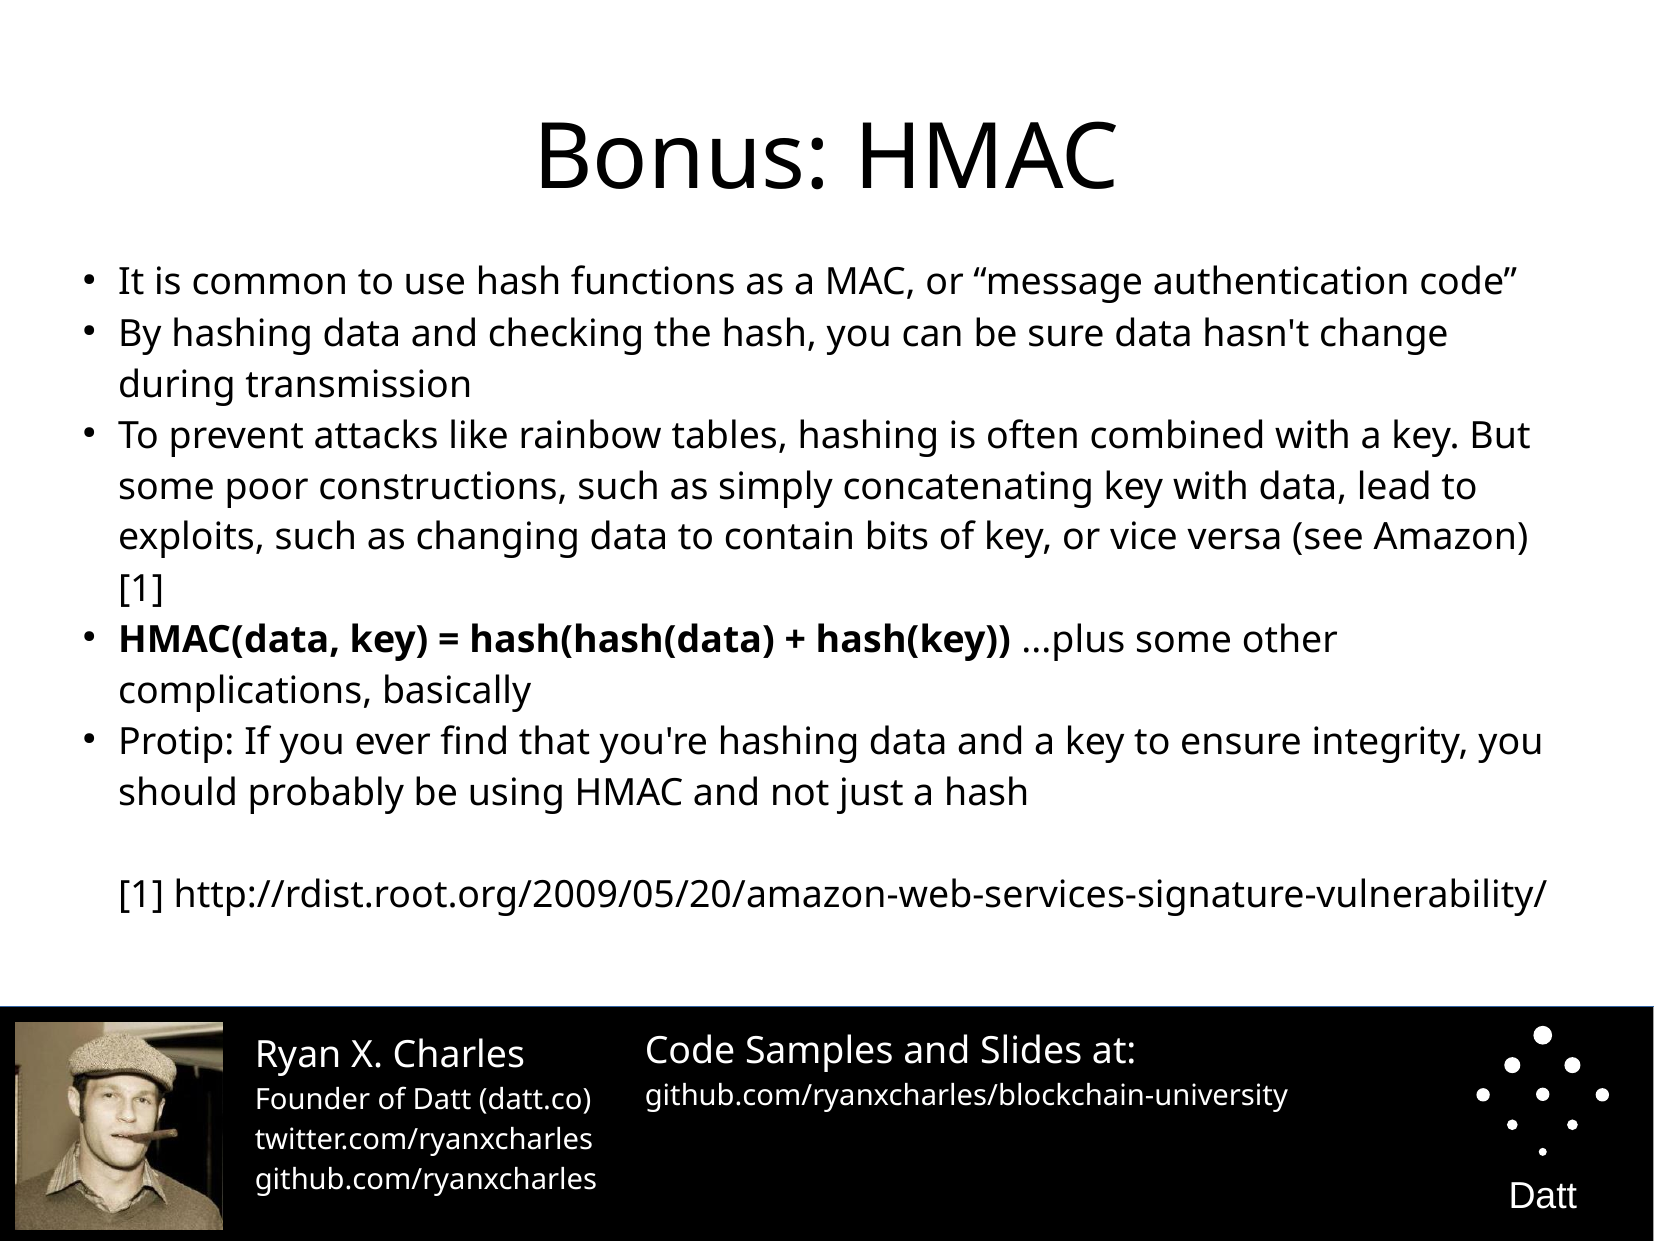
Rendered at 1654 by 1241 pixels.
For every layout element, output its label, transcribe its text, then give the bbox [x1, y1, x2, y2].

picture [15, 1022, 223, 1231]
text_box Ryan X. Charles Founder of Datt (datt.co) twitter.com/ryanxcharles github.com/ryanxcharles [240, 1020, 976, 1241]
title Bonus: HMAC [82, 49, 1571, 257]
picture [1475, 1023, 1611, 1159]
text_box [0, 1006, 1654, 1241]
text_box Code Samples and Slides at: github.com/ryanxcharles/blockchain-university [630, 1015, 1403, 1156]
subtitle It is common to use hash functions as a MAC, or “message authentication code” By hashing data and checking the hash, you can be sure data hasn't change during transmission To prevent attacks like rainbow tables, hashing is often combined with a key. But some poor constructions, such as simply concatenating key with data, lead to exploits, such as changing data to contain bits of key, or vice versa (see Amazon) [1] HMAC(data, key) = hash(hash(data) + hash(key)) ...plus some other complications, basically Protip: If you ever find that you're hashing data and a key to ensure integrity, you should probably be using HMAC and not just a hash [1] http://rdist.root.org/2009/05/20/amazon-web-services-signature-vulnerability/ [82, 257, 1571, 1010]
text_box Datt [1452, 1167, 1633, 1241]
